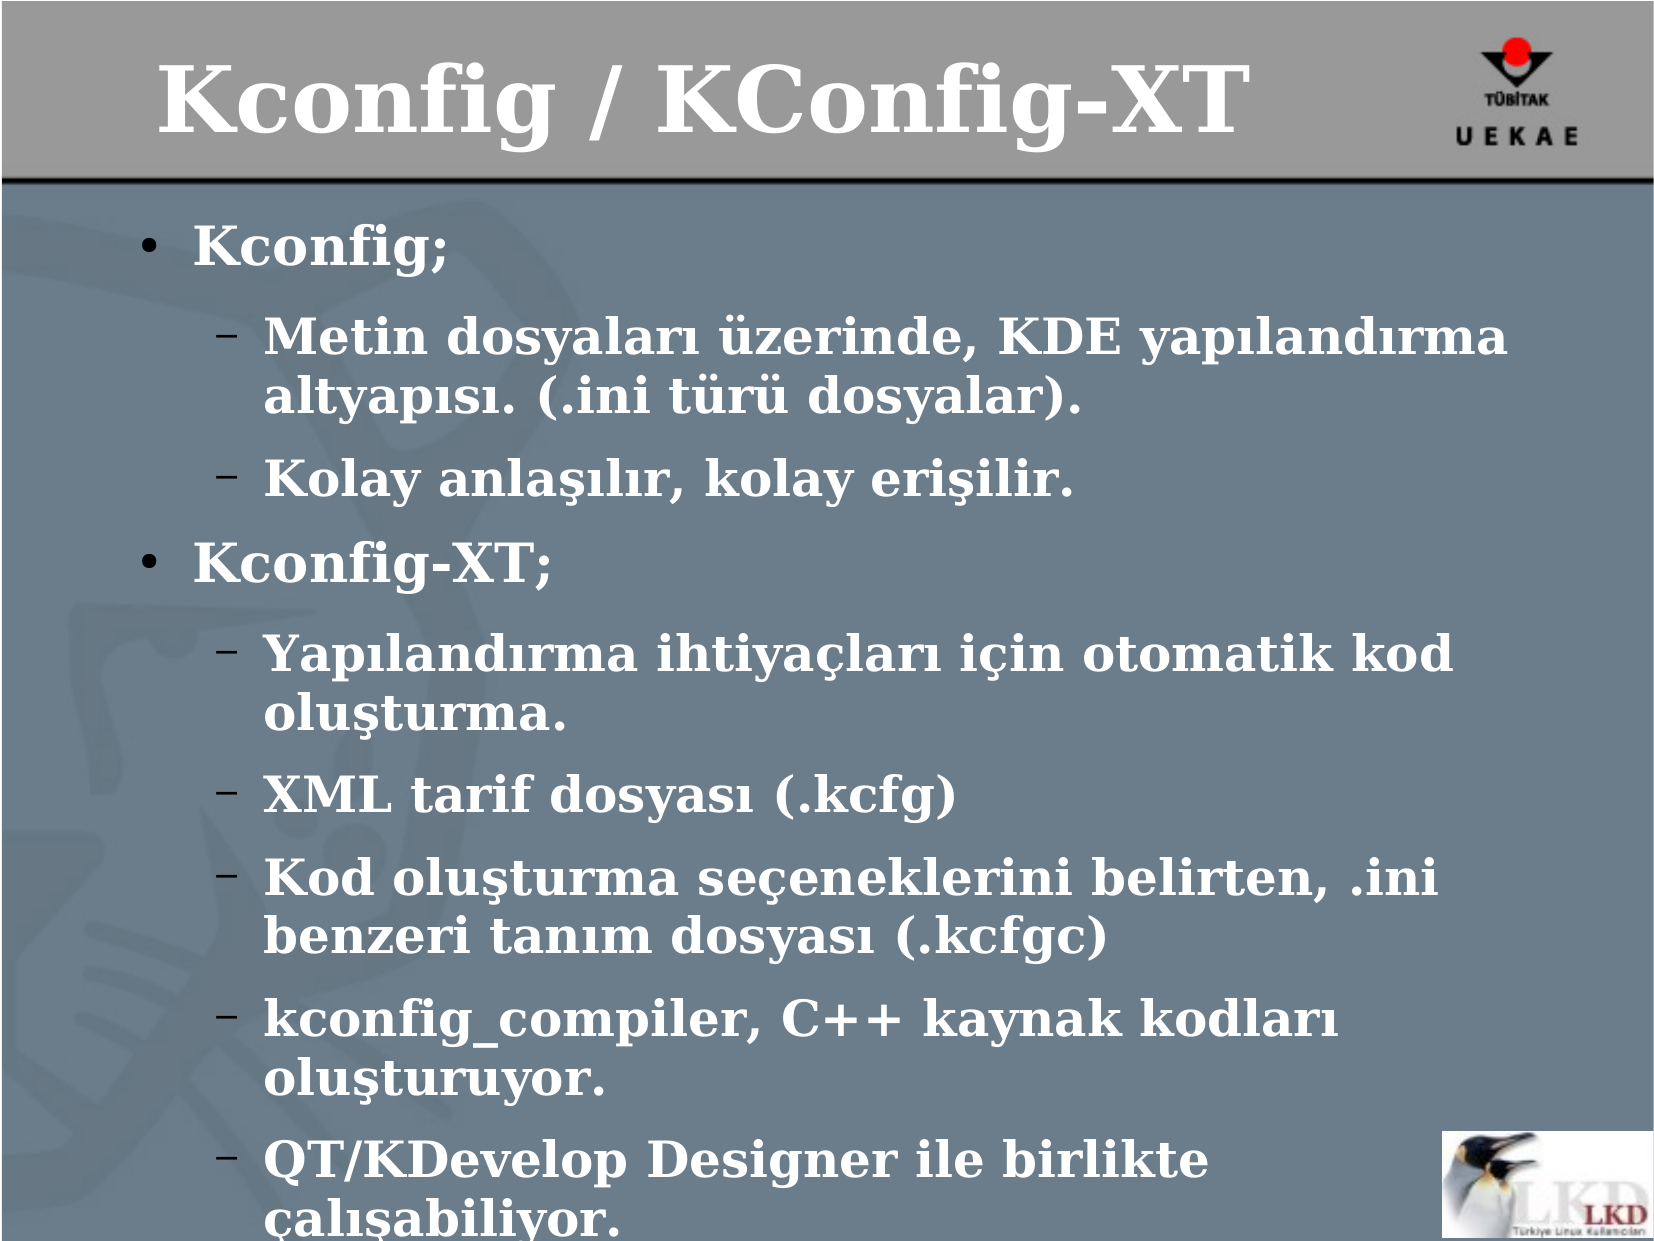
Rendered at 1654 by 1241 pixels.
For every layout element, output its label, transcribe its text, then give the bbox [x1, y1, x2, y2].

picture [1, 1, 1654, 1241]
title Kconfig / KConfig-XT [0, 0, 1410, 204]
list Kconfig; Metin dosyaları üzerinde, KDE yapılandırma altyapısı. (.ini türü dosyalar). Kolay anlaşılır, kolay erişilir. Kconfig-XT; Yapılandırma ihtiyaçları için otomatik kod oluşturma. XML tarif dosyası (.kcfg) Kod oluşturma seçeneklerini belirten, .ini benzeri tanım dosyası (.kcfgc) kconfig_compiler, C++ kaynak kodları oluşturuyor. QT/KDevelop Designer ile birlikte çalışabiliyor. [121, 214, 1534, 1241]
